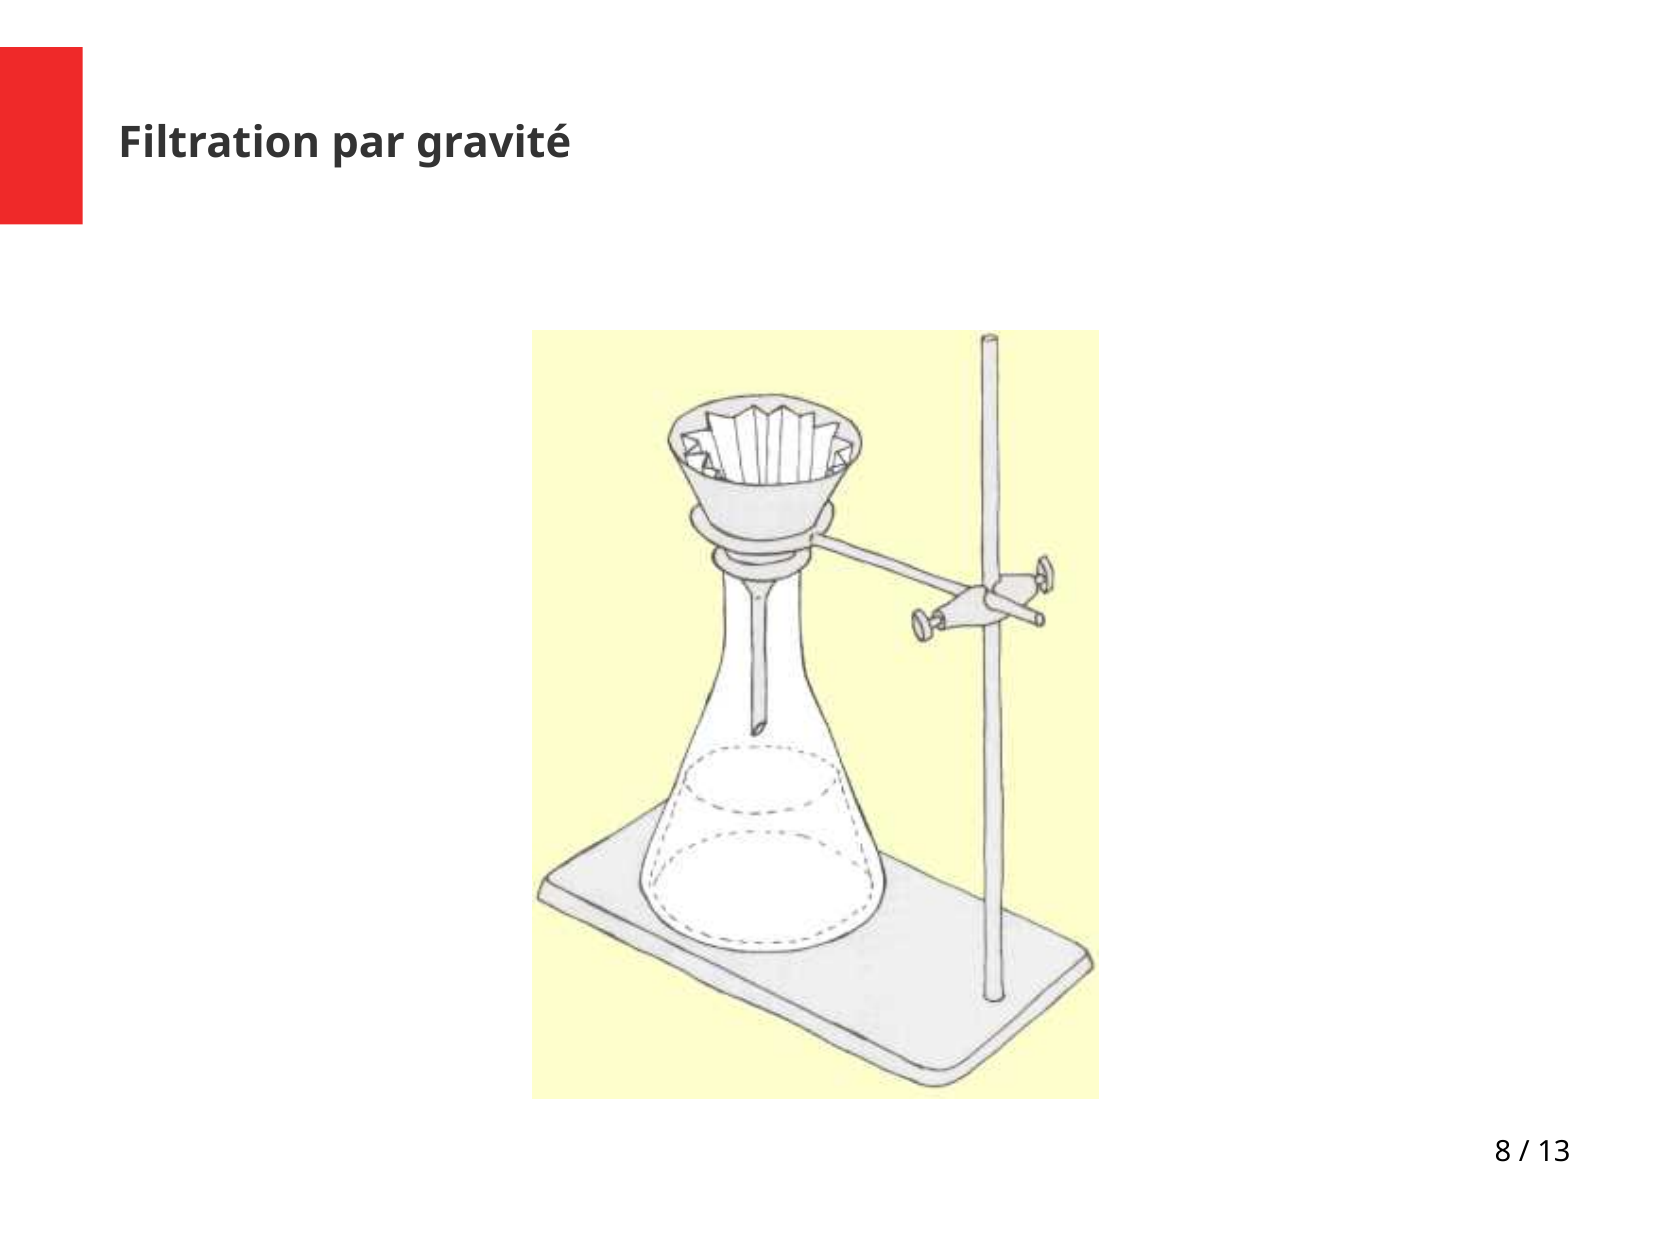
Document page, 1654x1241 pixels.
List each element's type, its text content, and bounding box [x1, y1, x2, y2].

title Filtration par gravité [118, 49, 1571, 257]
picture [532, 330, 1099, 1099]
